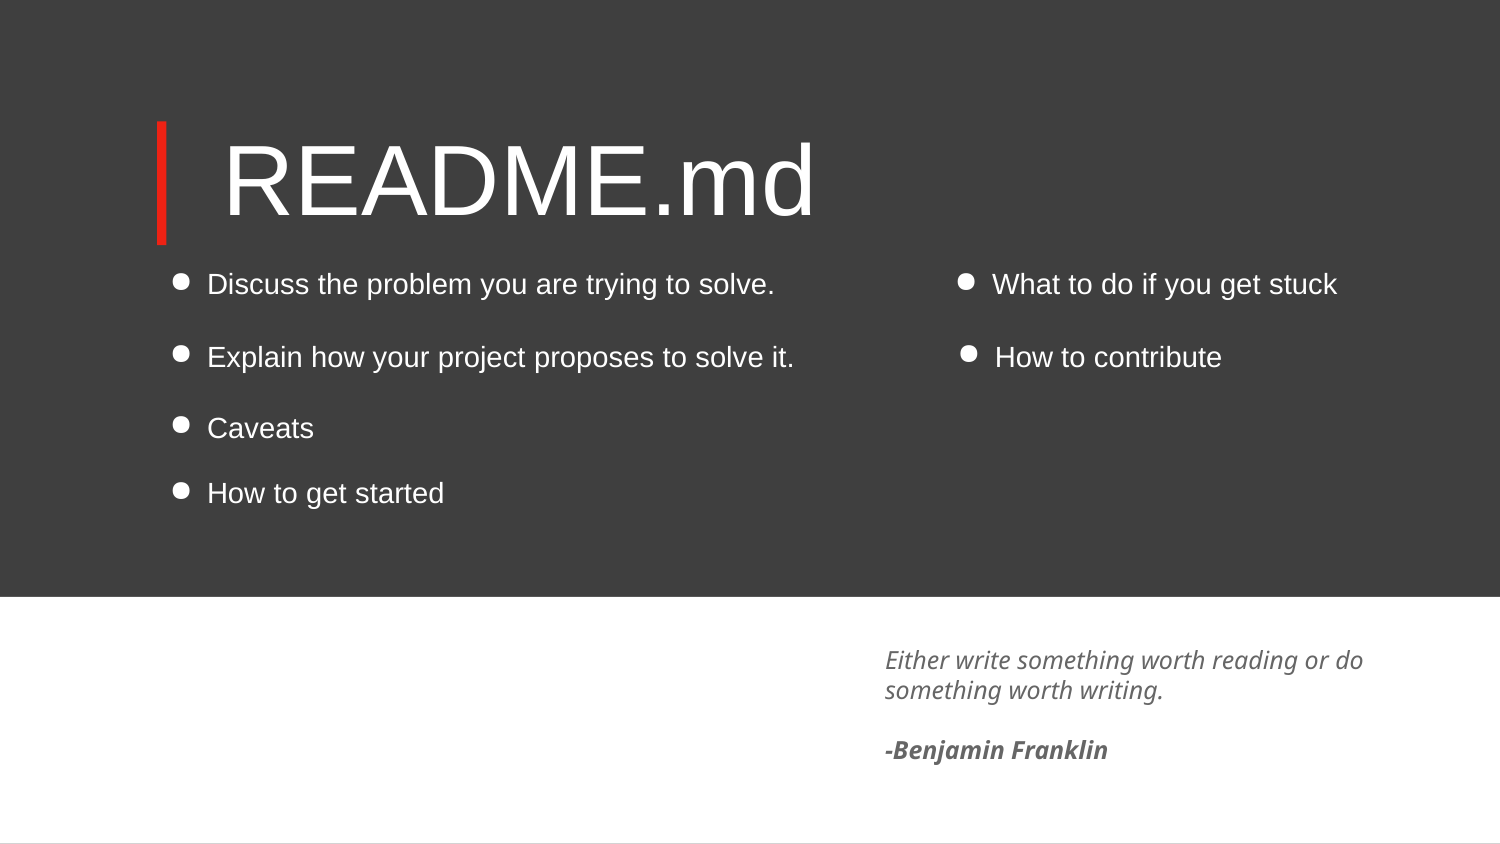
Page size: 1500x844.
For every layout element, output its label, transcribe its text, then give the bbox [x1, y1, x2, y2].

text_box How to contribute [904, 330, 1298, 378]
text_box Either write something worth reading or do something worth writing. -Benjamin Franklin [870, 629, 1459, 819]
text_box Explain how your project proposes to solve it. [117, 330, 870, 356]
text_box Caveats [117, 394, 443, 450]
title README.md [207, 108, 1238, 247]
text_box How to get started [117, 459, 475, 515]
text_box What to do if you get stuck [902, 250, 1427, 330]
text_box Discuss the problem you are trying to solve. [117, 250, 902, 330]
